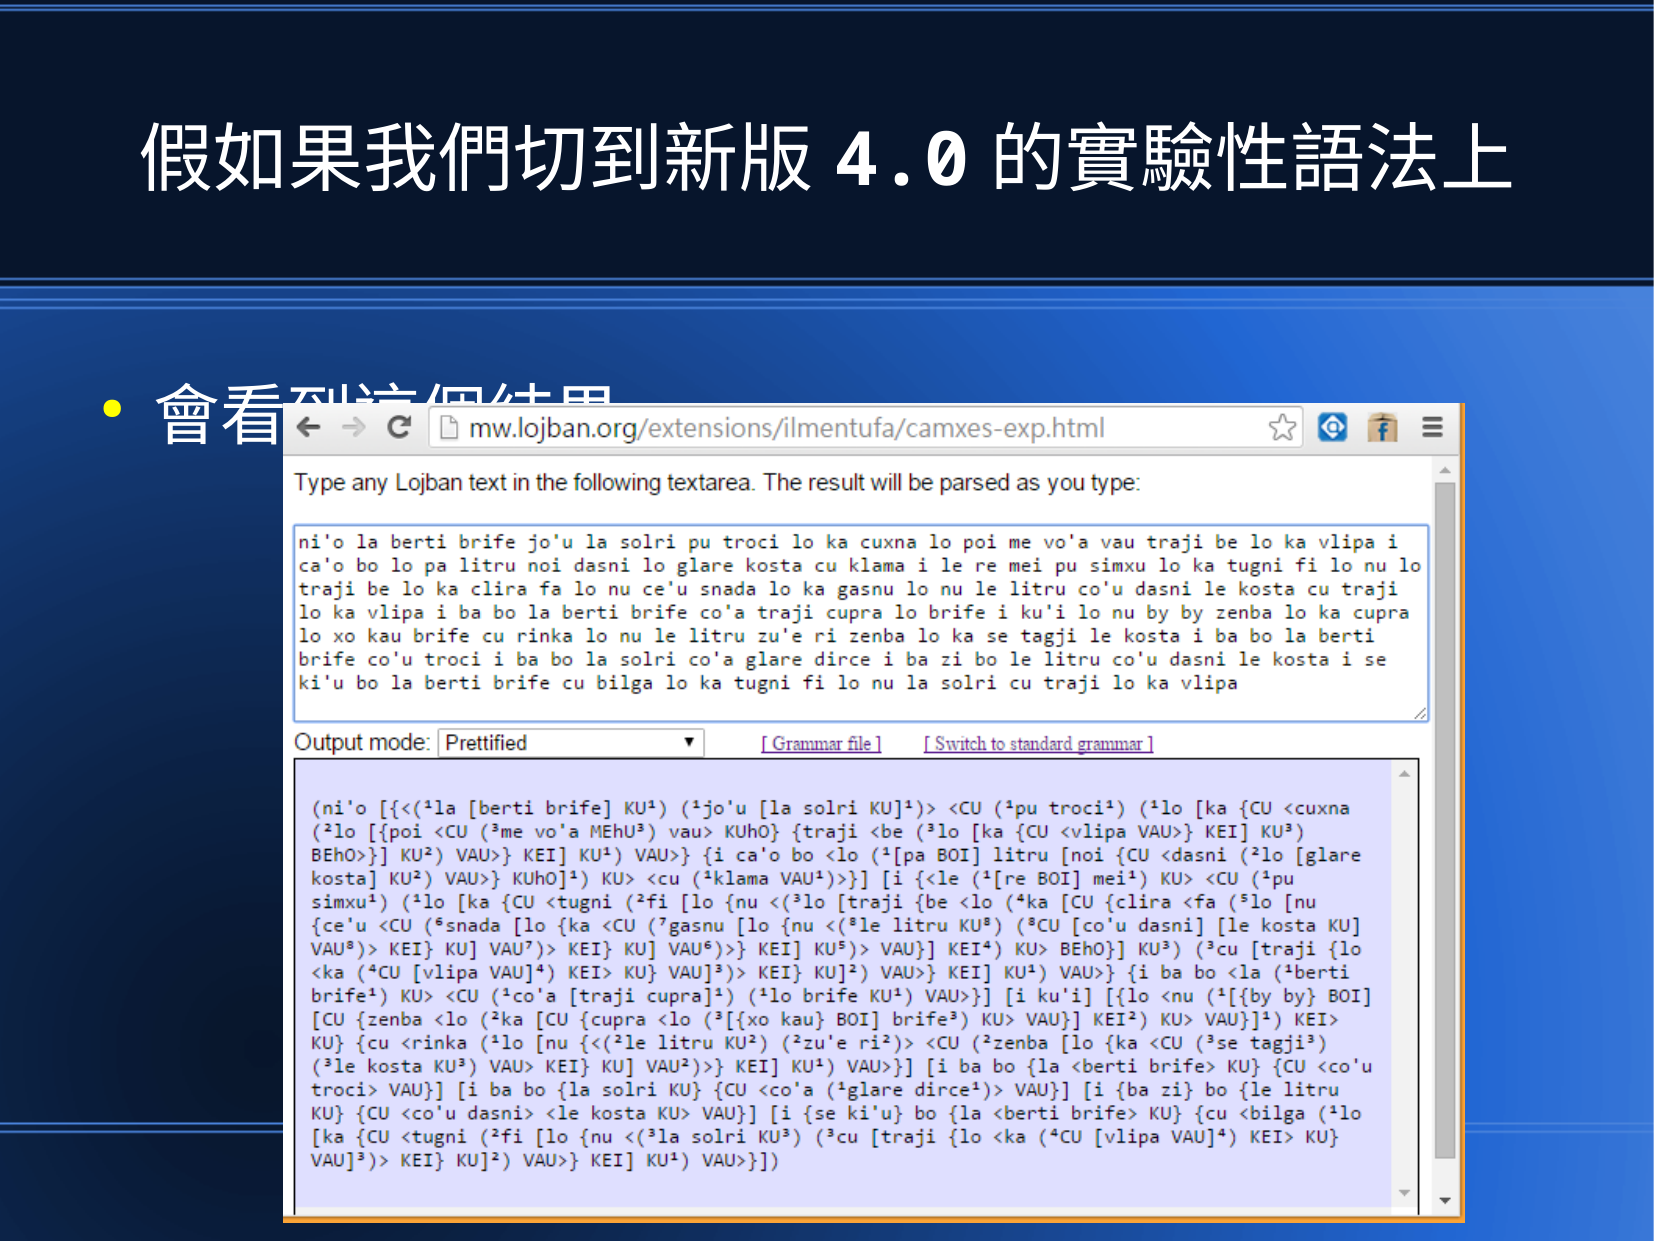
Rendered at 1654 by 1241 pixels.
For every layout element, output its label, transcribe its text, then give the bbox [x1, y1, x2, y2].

picture [0, 0, 1654, 1241]
picture [283, 403, 1465, 1223]
title 假如果我們切到新版4.0的實驗性語法上 [82, 49, 1571, 257]
list 會看到這個結果 [82, 313, 1571, 1241]
